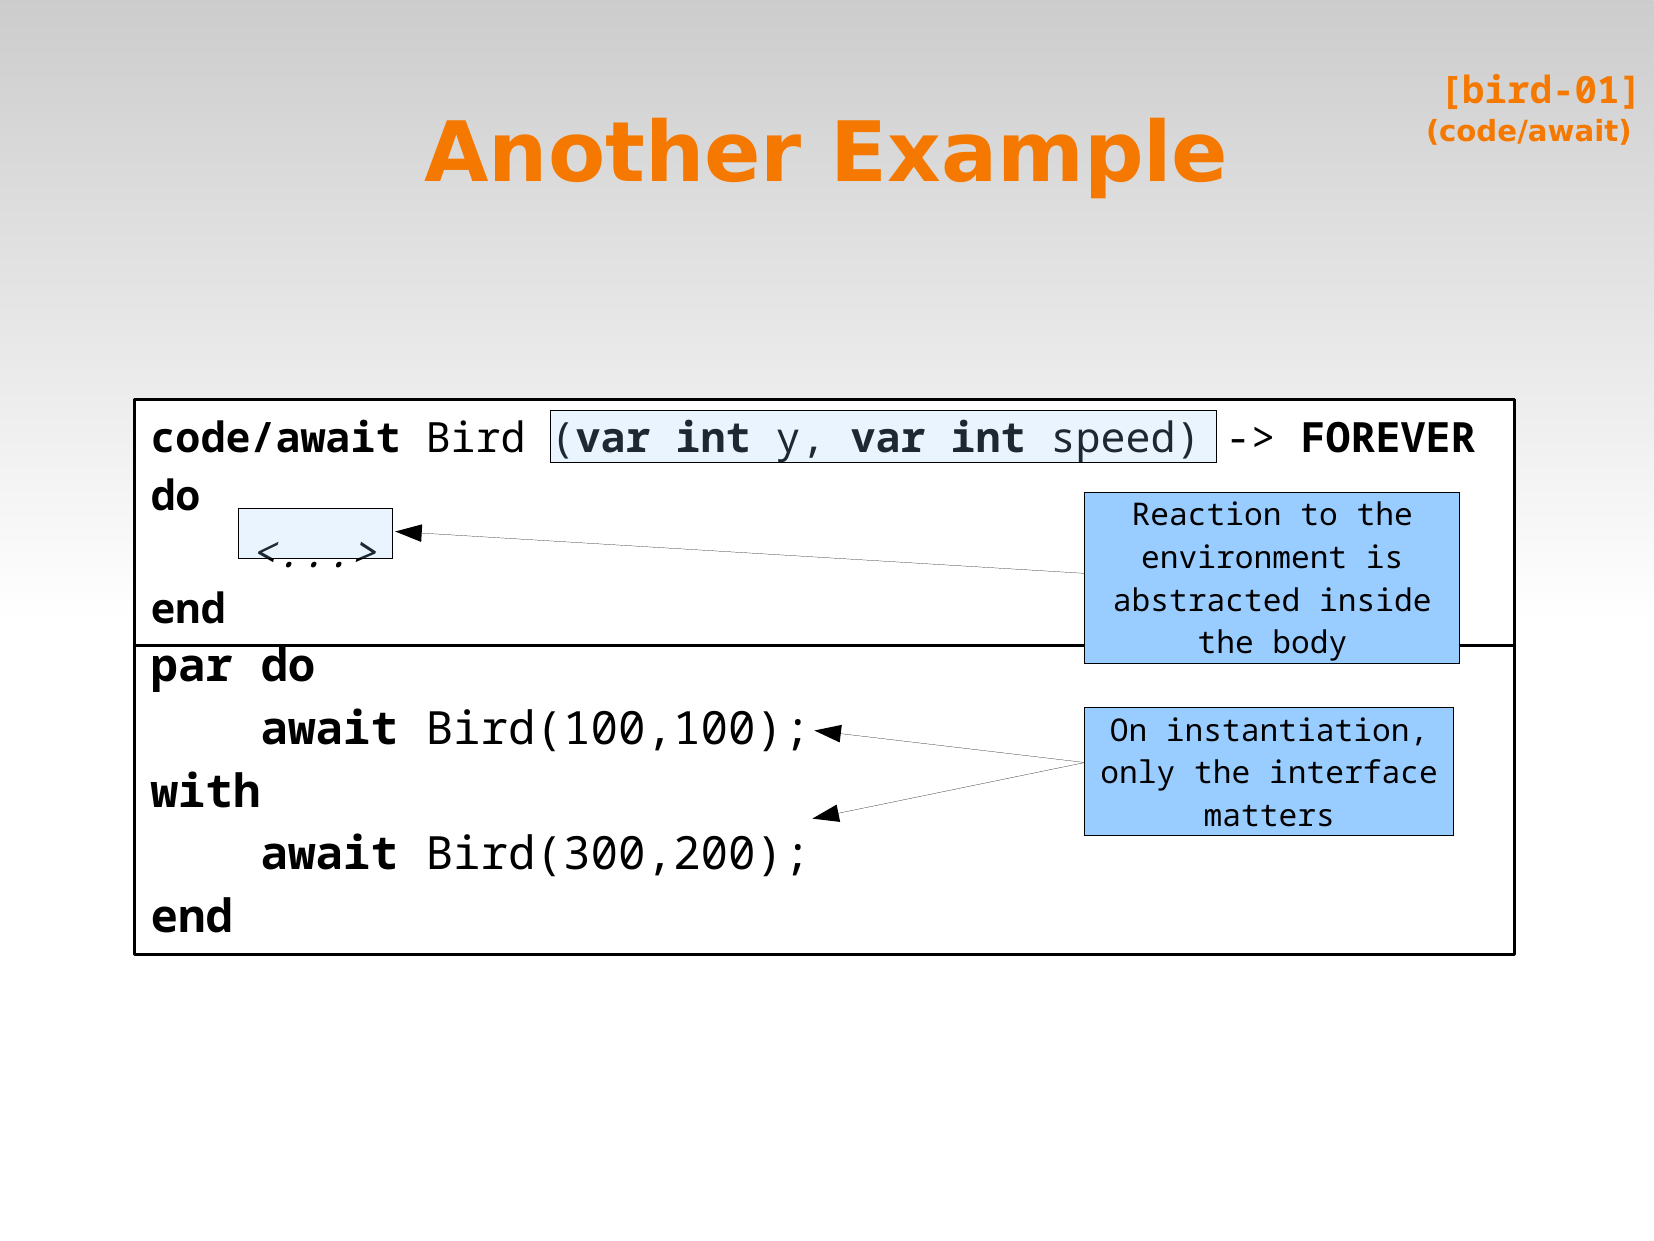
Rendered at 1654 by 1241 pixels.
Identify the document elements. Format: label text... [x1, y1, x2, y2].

text_box [550, 410, 1217, 463]
text_box par do await Bird(100,100); with await Bird(300,200); end [134, 647, 1515, 915]
title Another Example [82, 49, 1571, 257]
text_box On instantiation, only the interface matters [1084, 715, 1454, 828]
title [bird-01] (code/await) [153, 2, 1643, 210]
text_box [238, 508, 393, 559]
text_box Reaction to the environment is abstracted inside the body [1084, 504, 1460, 651]
text_box code/await Bird (var int y, var int speed) -> FOREVER do <...> end [134, 399, 1515, 615]
